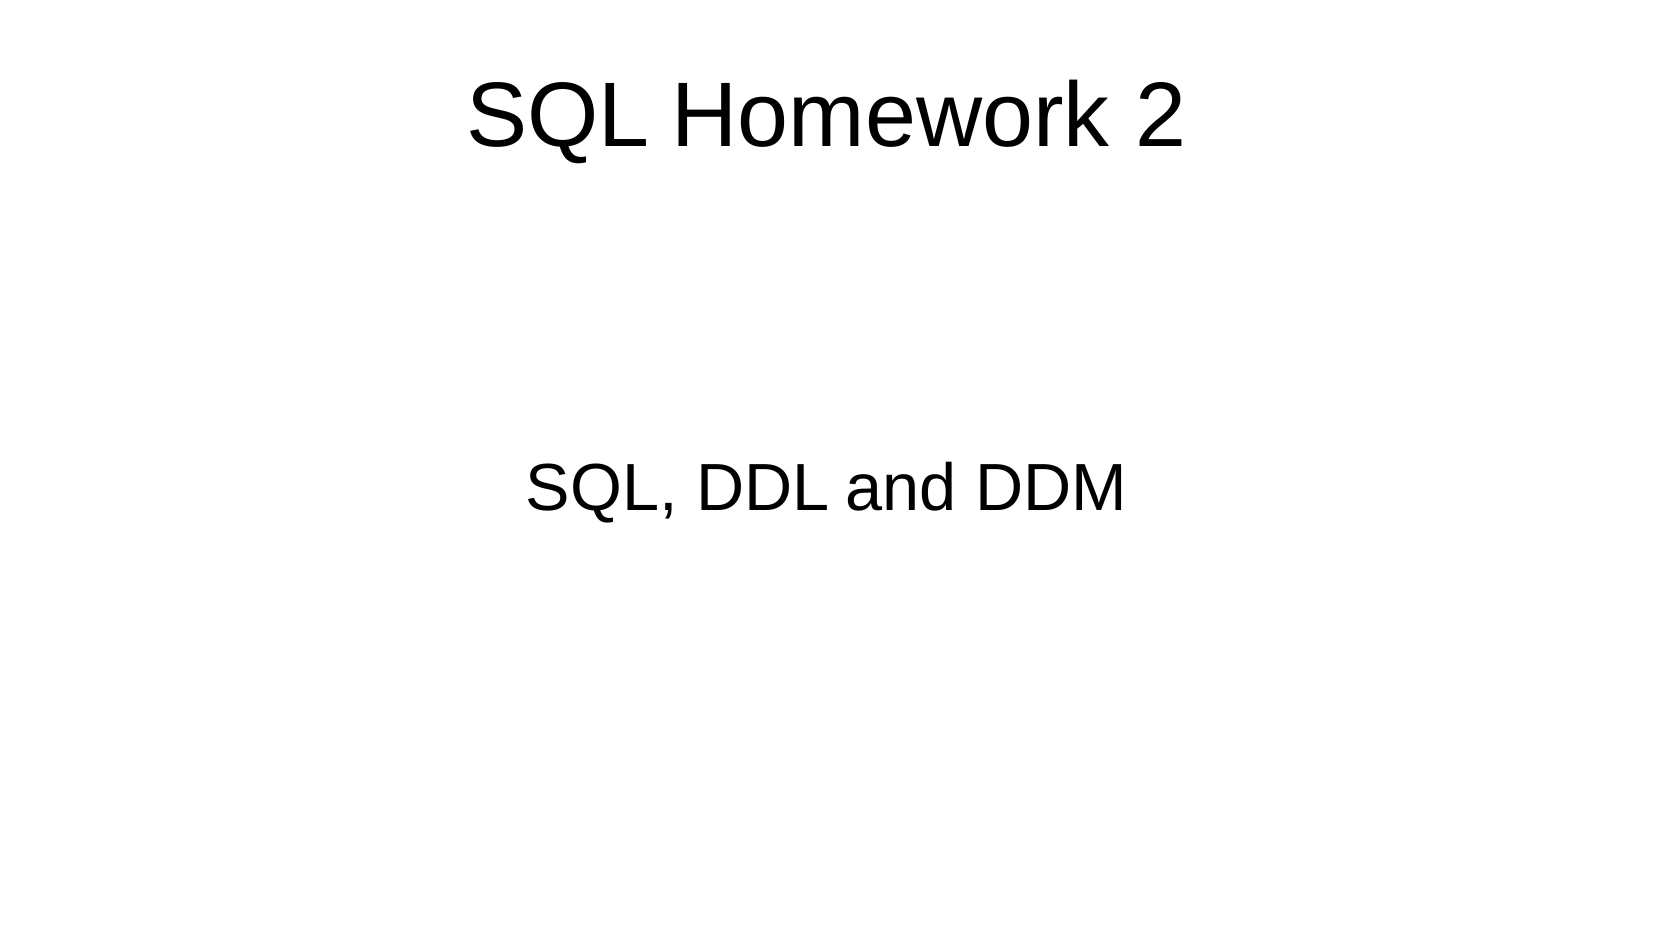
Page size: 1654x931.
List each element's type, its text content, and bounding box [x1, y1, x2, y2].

subtitle SQL, DDL and DDM [82, 217, 1571, 758]
title SQL Homework 2 [82, 37, 1571, 193]
